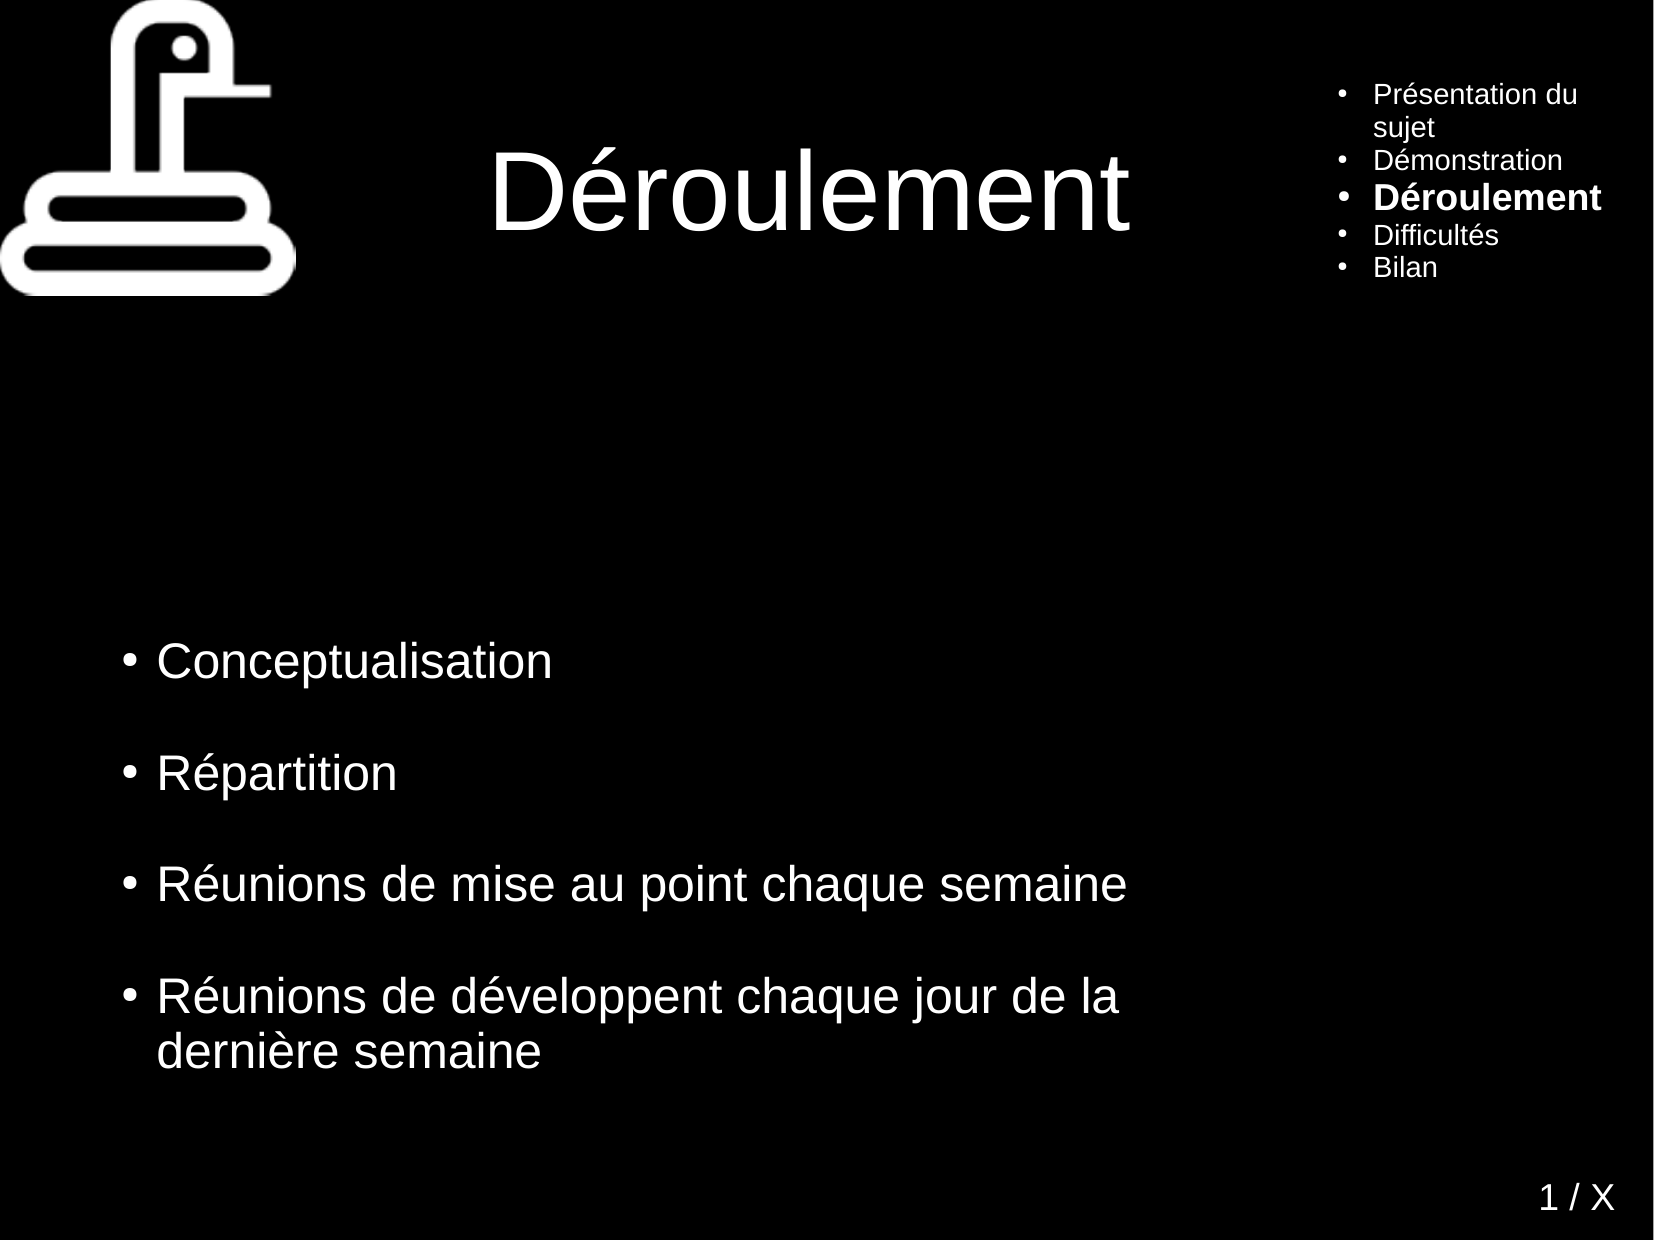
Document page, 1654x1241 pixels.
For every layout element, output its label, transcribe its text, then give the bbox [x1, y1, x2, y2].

text_box 1 / X [1523, 1169, 1654, 1241]
text_box Conceptualisation Répartition Réunions de mise au point chaque semaine Réunions de développent chaque jour de la dernière semaine [106, 626, 1241, 1087]
title Déroulement [295, 88, 1323, 296]
text_box Présentation du sujet Démonstration Déroulement Difficultés Bilan [1322, 70, 1654, 334]
picture [0, 0, 296, 296]
